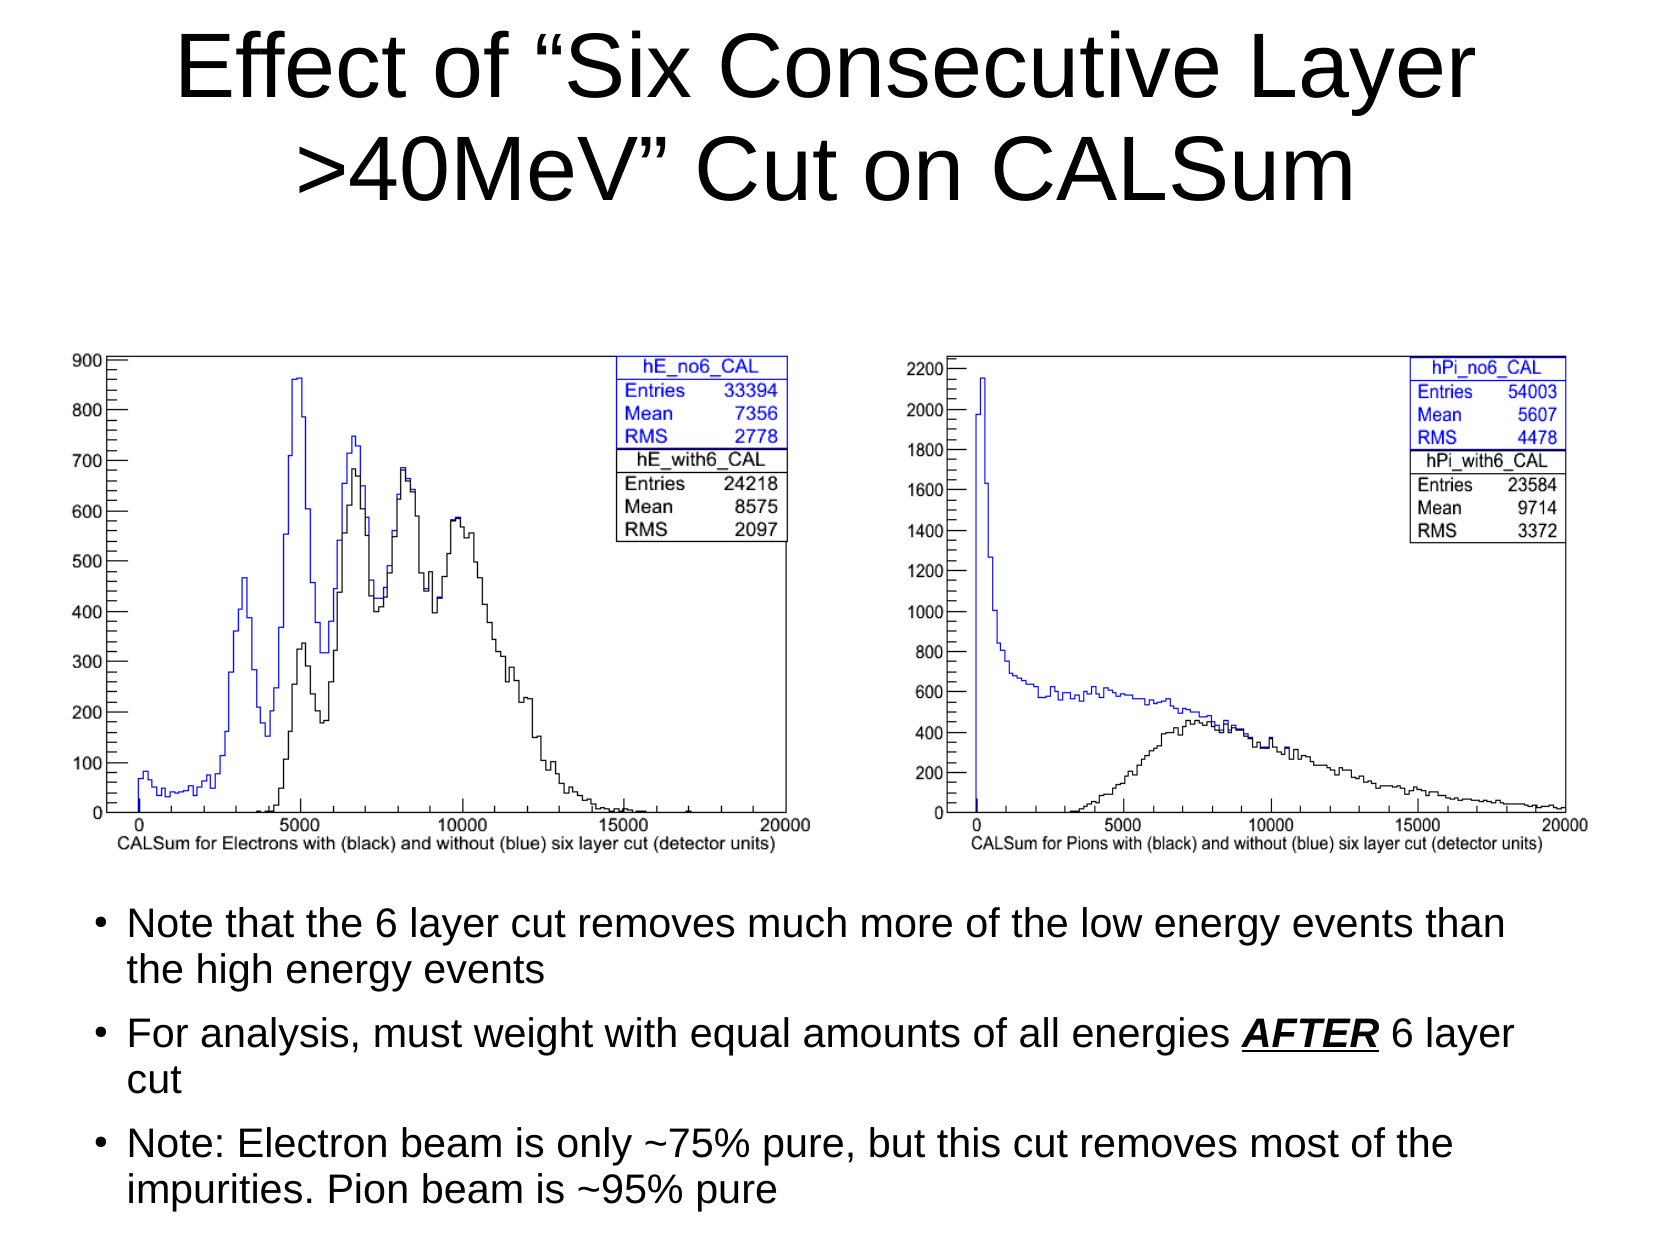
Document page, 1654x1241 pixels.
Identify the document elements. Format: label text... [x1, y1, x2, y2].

picture [22, 299, 1643, 871]
title Effect of “Six Consecutive Layer >40MeV” Cut on CALSum [82, 13, 1571, 222]
list Note that the 6 layer cut removes much more of the low energy events than the high energy events For analysis, must weight with equal amounts of all energies AFTER 6 layer cut Note: Electron beam is only ~75% pure, but this cut removes most of the impurities. Pion beam is ~95% pure [82, 900, 1538, 1216]
